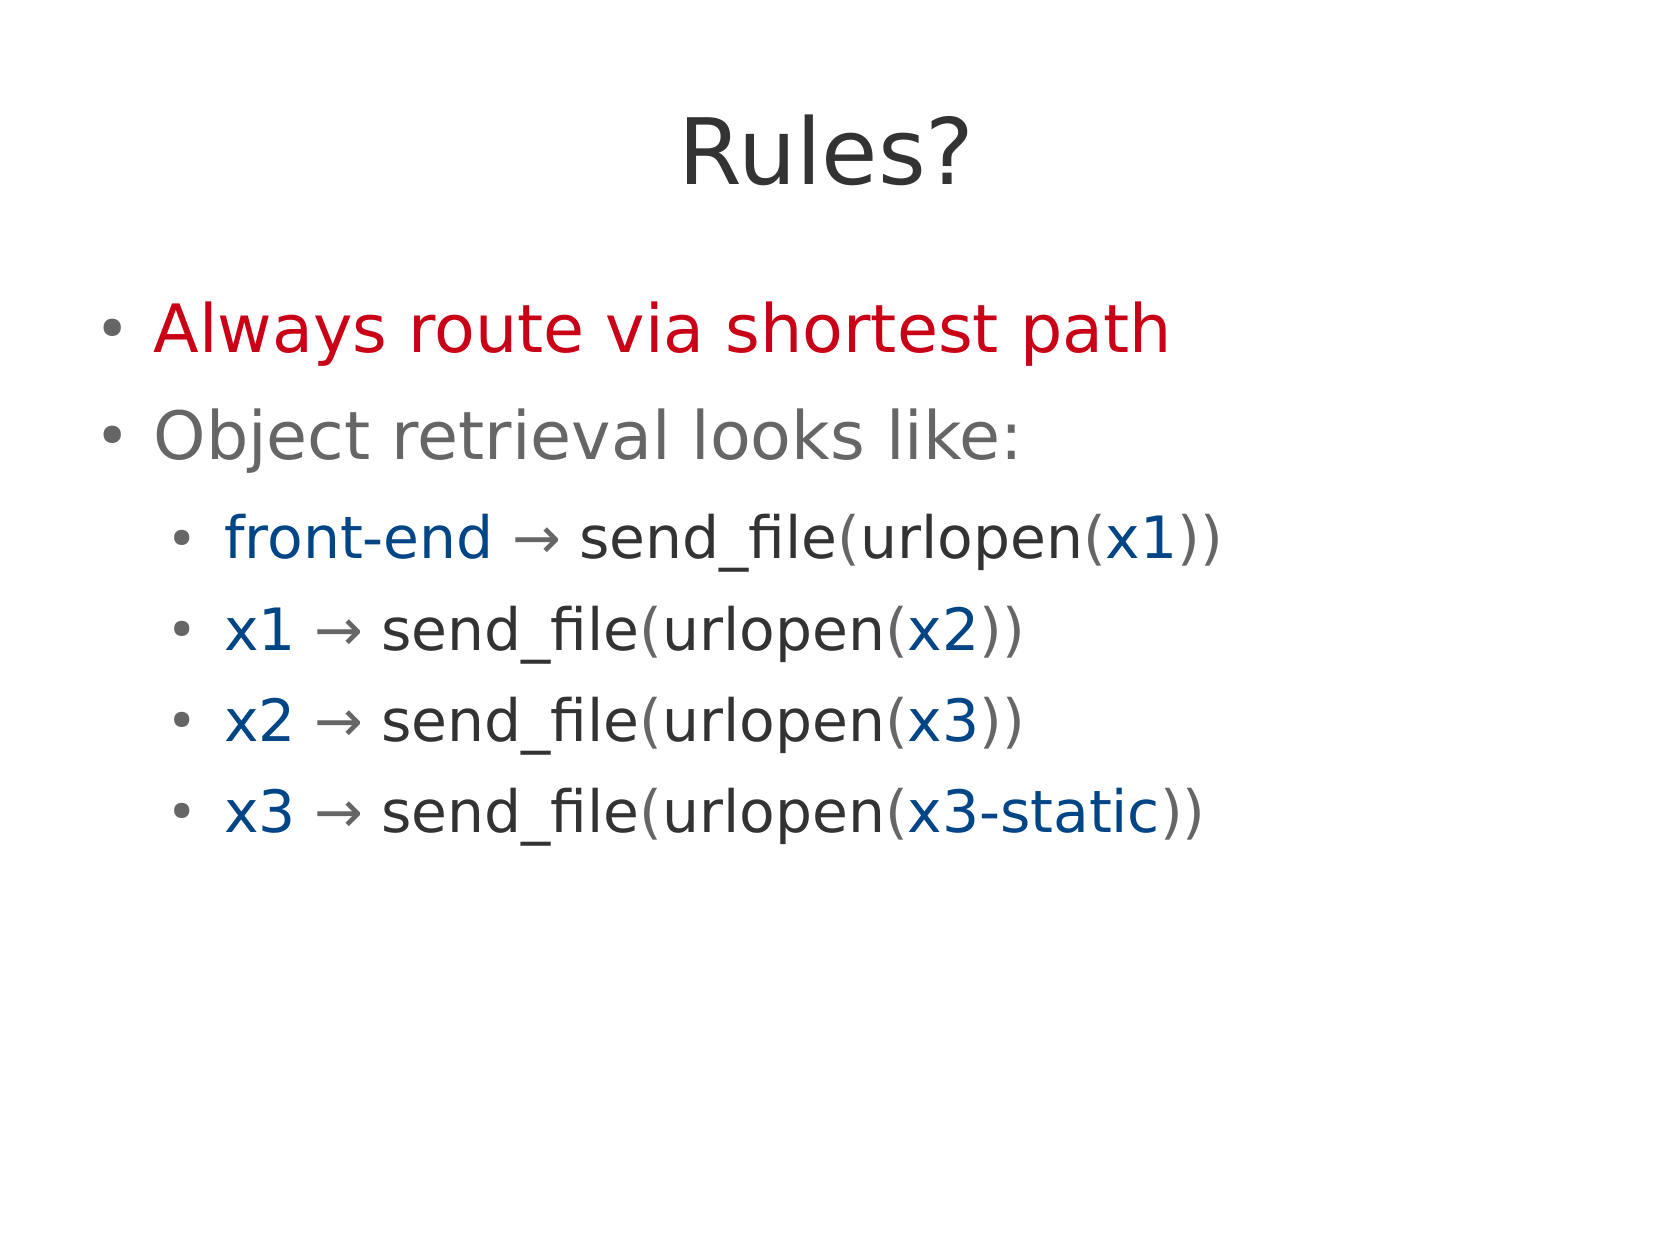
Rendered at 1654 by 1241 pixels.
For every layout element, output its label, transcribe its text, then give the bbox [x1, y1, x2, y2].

list Always route via shortest path Object retrieval looks like: front-end → send_file(urlopen(x1)) x1 → send_file(urlopen(x2)) x2 → send_file(urlopen(x3)) x3 → send_file(urlopen(x3-static)) [82, 290, 1571, 1109]
title Rules? [82, 56, 1571, 250]
